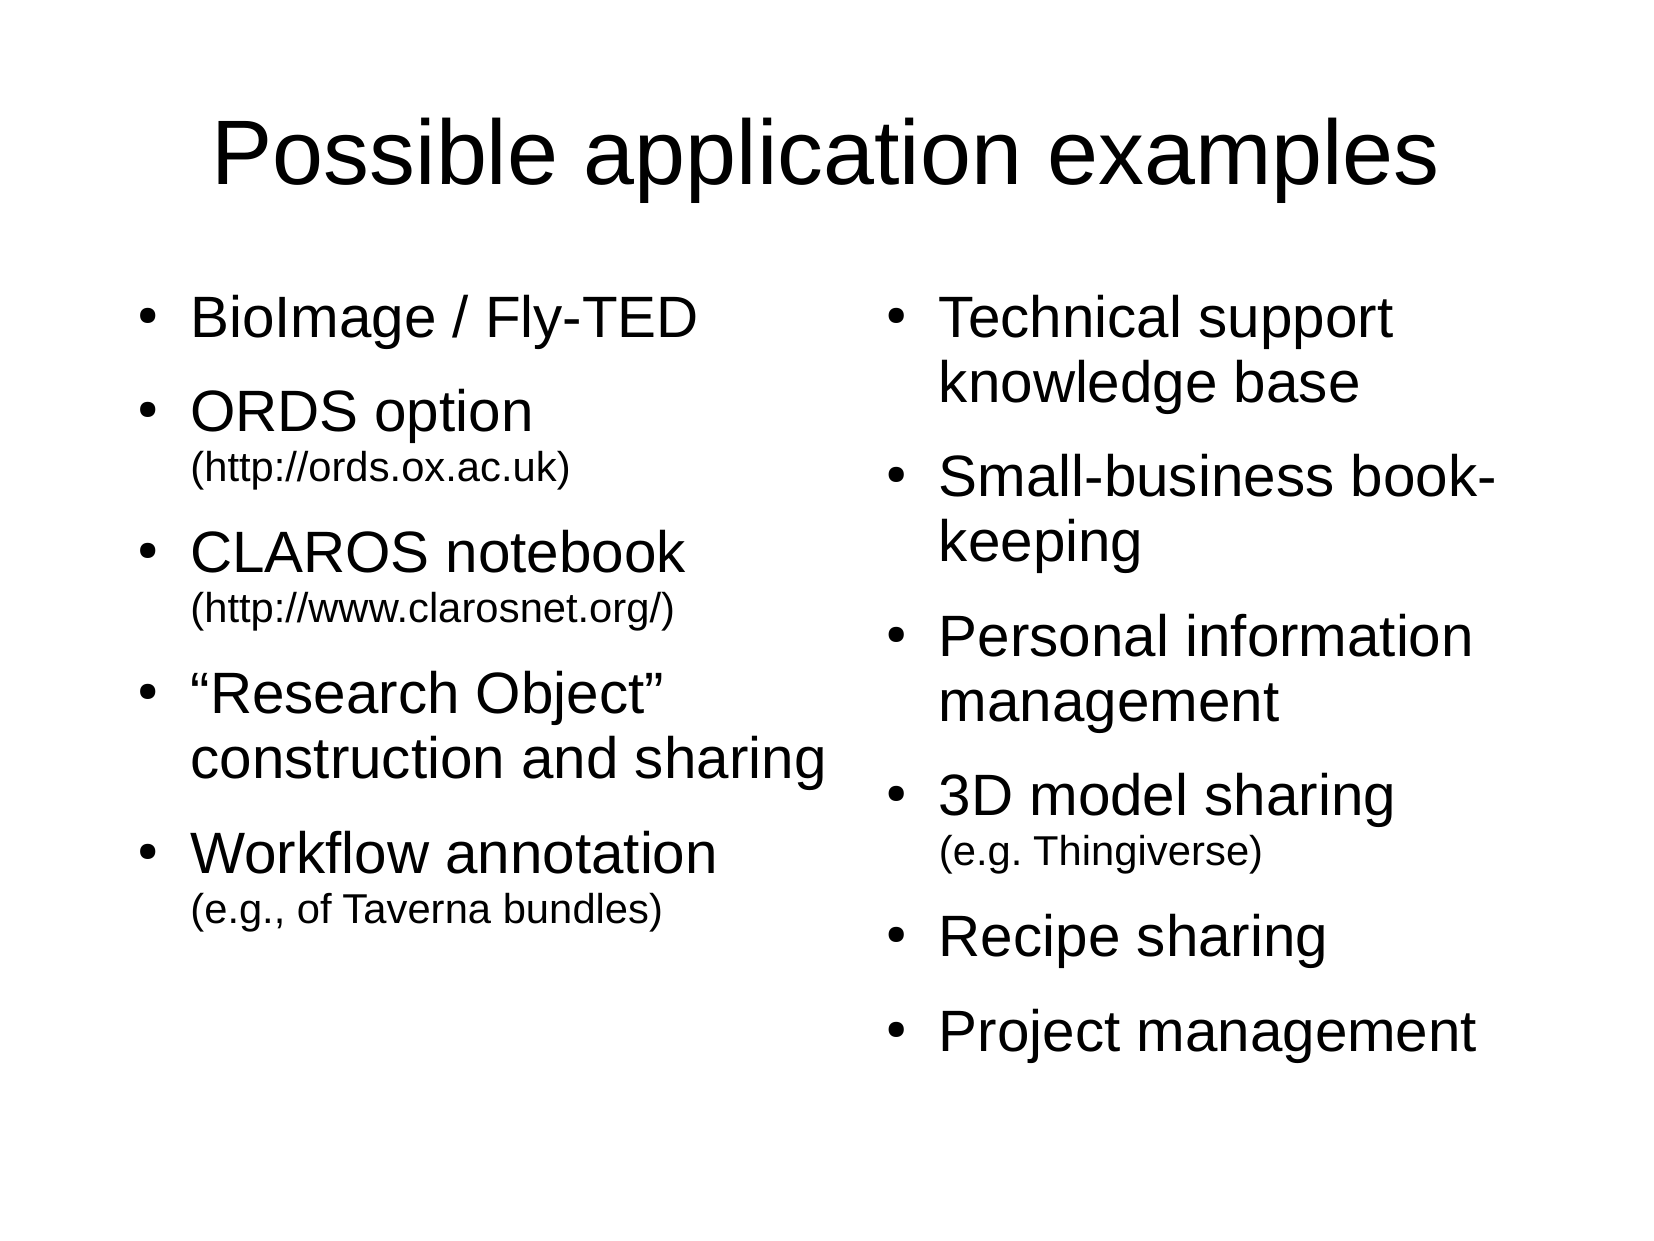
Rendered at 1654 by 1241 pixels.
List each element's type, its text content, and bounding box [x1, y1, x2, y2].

title Possible application examples [82, 49, 1571, 257]
list Technical support knowledge base Small-business book-keeping Personal information management 3D model sharing (e.g. Thingiverse) Recipe sharing Project management [886, 284, 1579, 1205]
list BioImage / Fly-TED ORDS option (http://ords.ox.ac.uk) CLAROS notebook (http://www.clarosnet.org/) “Research Object” construction and sharing Workflow annotation (e.g., of Taverna bundles) [119, 284, 886, 1223]
